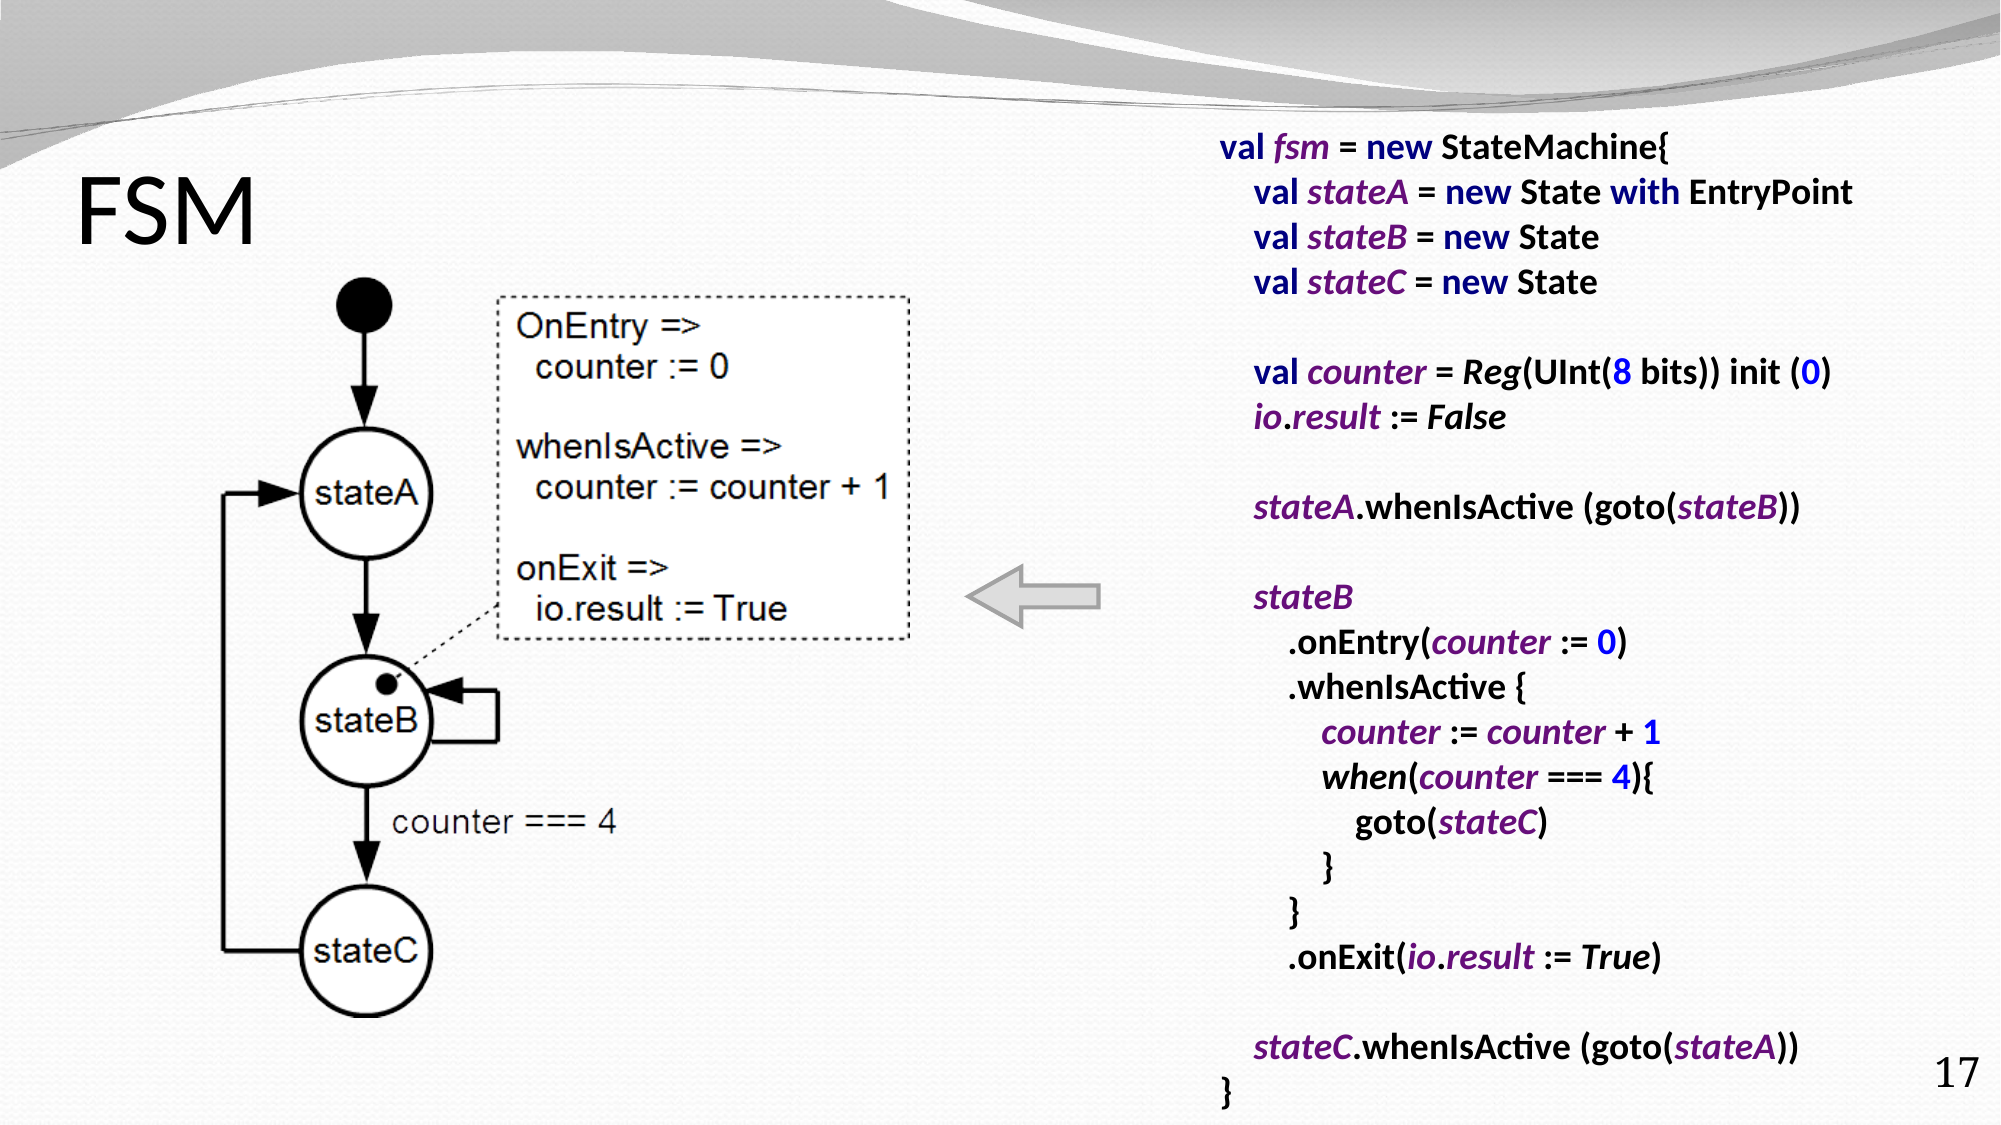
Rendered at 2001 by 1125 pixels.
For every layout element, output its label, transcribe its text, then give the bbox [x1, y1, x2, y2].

picture [0, 0, 2001, 1125]
text_box <numéro> [1813, 1042, 1981, 1103]
text_box [968, 566, 1099, 626]
text_box val fsm = new StateMachine{ val stateA = new State with EntryPoint val stateB = new State val stateC = new State val counter = Reg(UInt(8 bits)) init (0) io.result := False stateA.whenIsActive (goto(stateB)) stateB .onEntry(counter := 0) .whenIsActive { counter := counter + 1 when(counter === 4){ goto(stateC) } } .onExit(io.result := True) stateC.whenIsActive (goto(stateA)) } [1204, 114, 1869, 1121]
title FSM [75, 78, 1471, 266]
